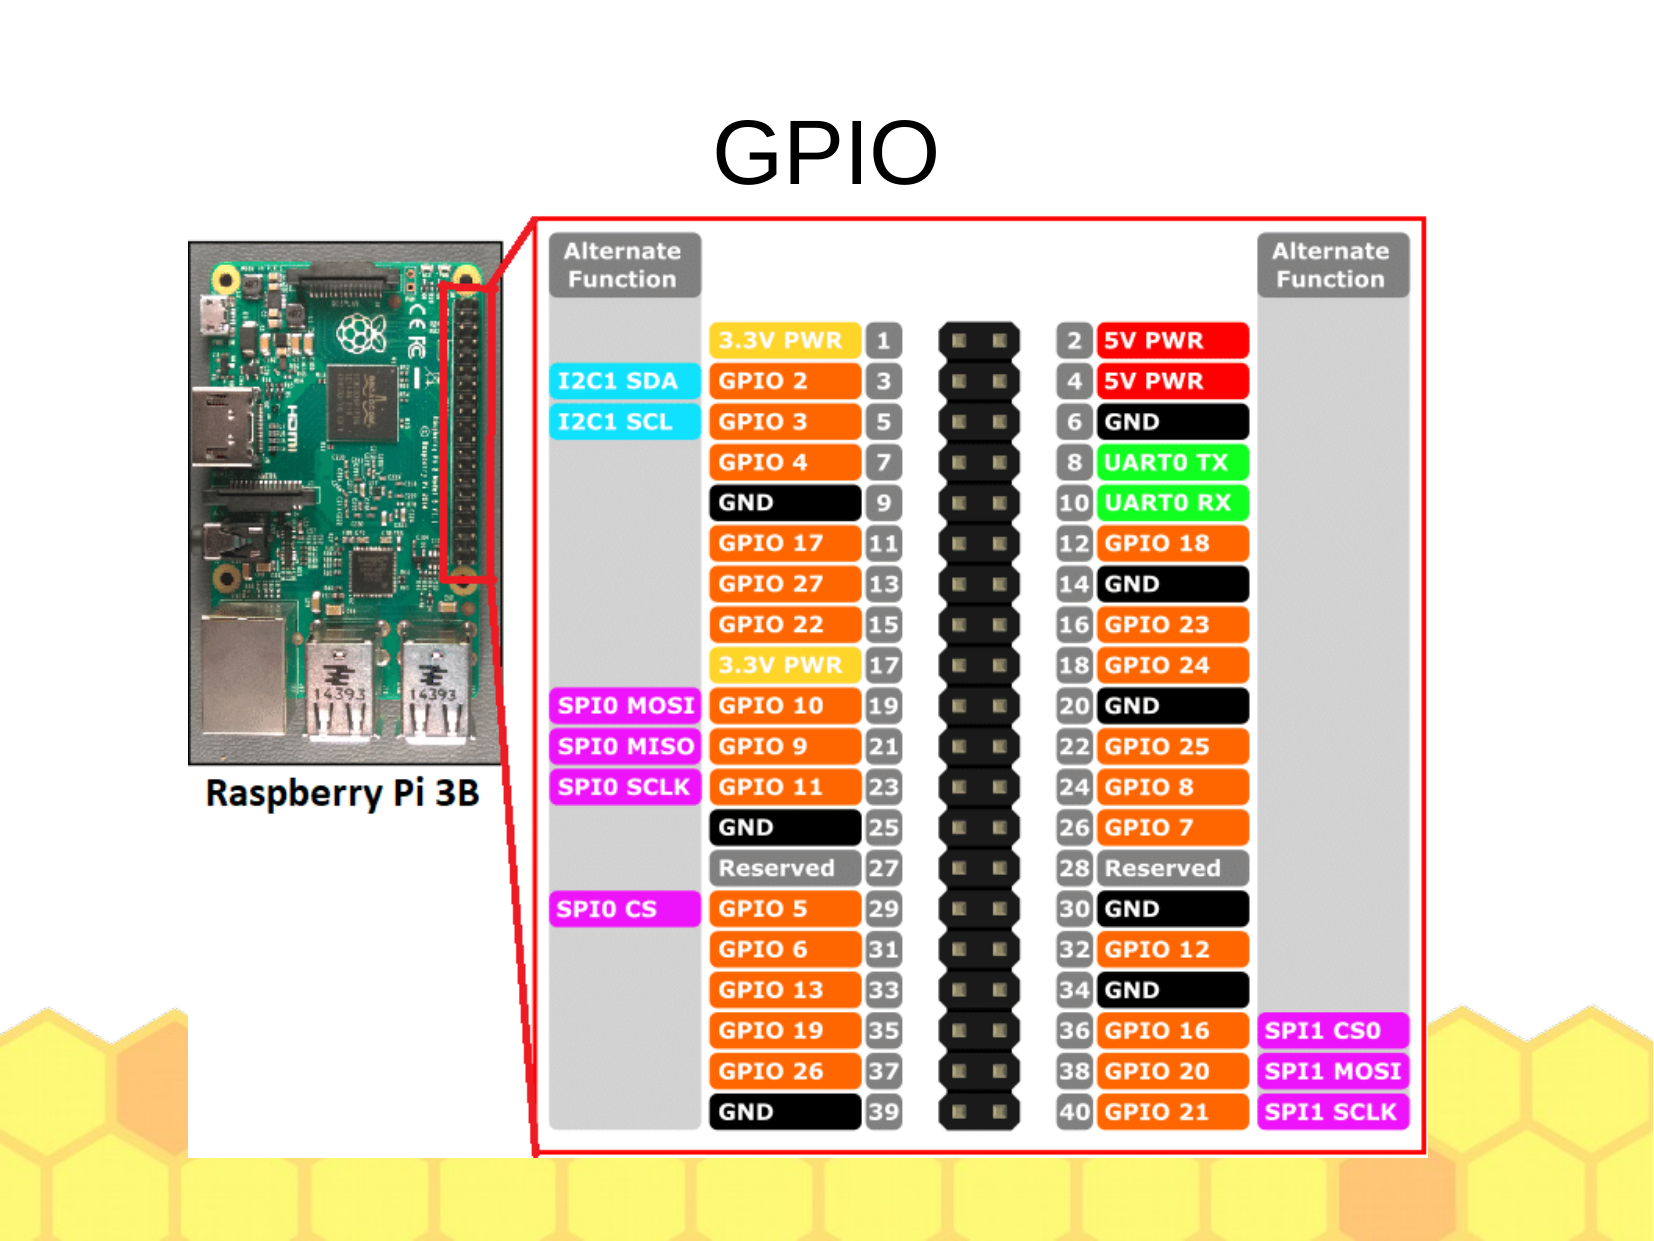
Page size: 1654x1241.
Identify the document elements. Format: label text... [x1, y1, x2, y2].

picture [0, 204, 1654, 1241]
title GPIO [82, 49, 1571, 257]
